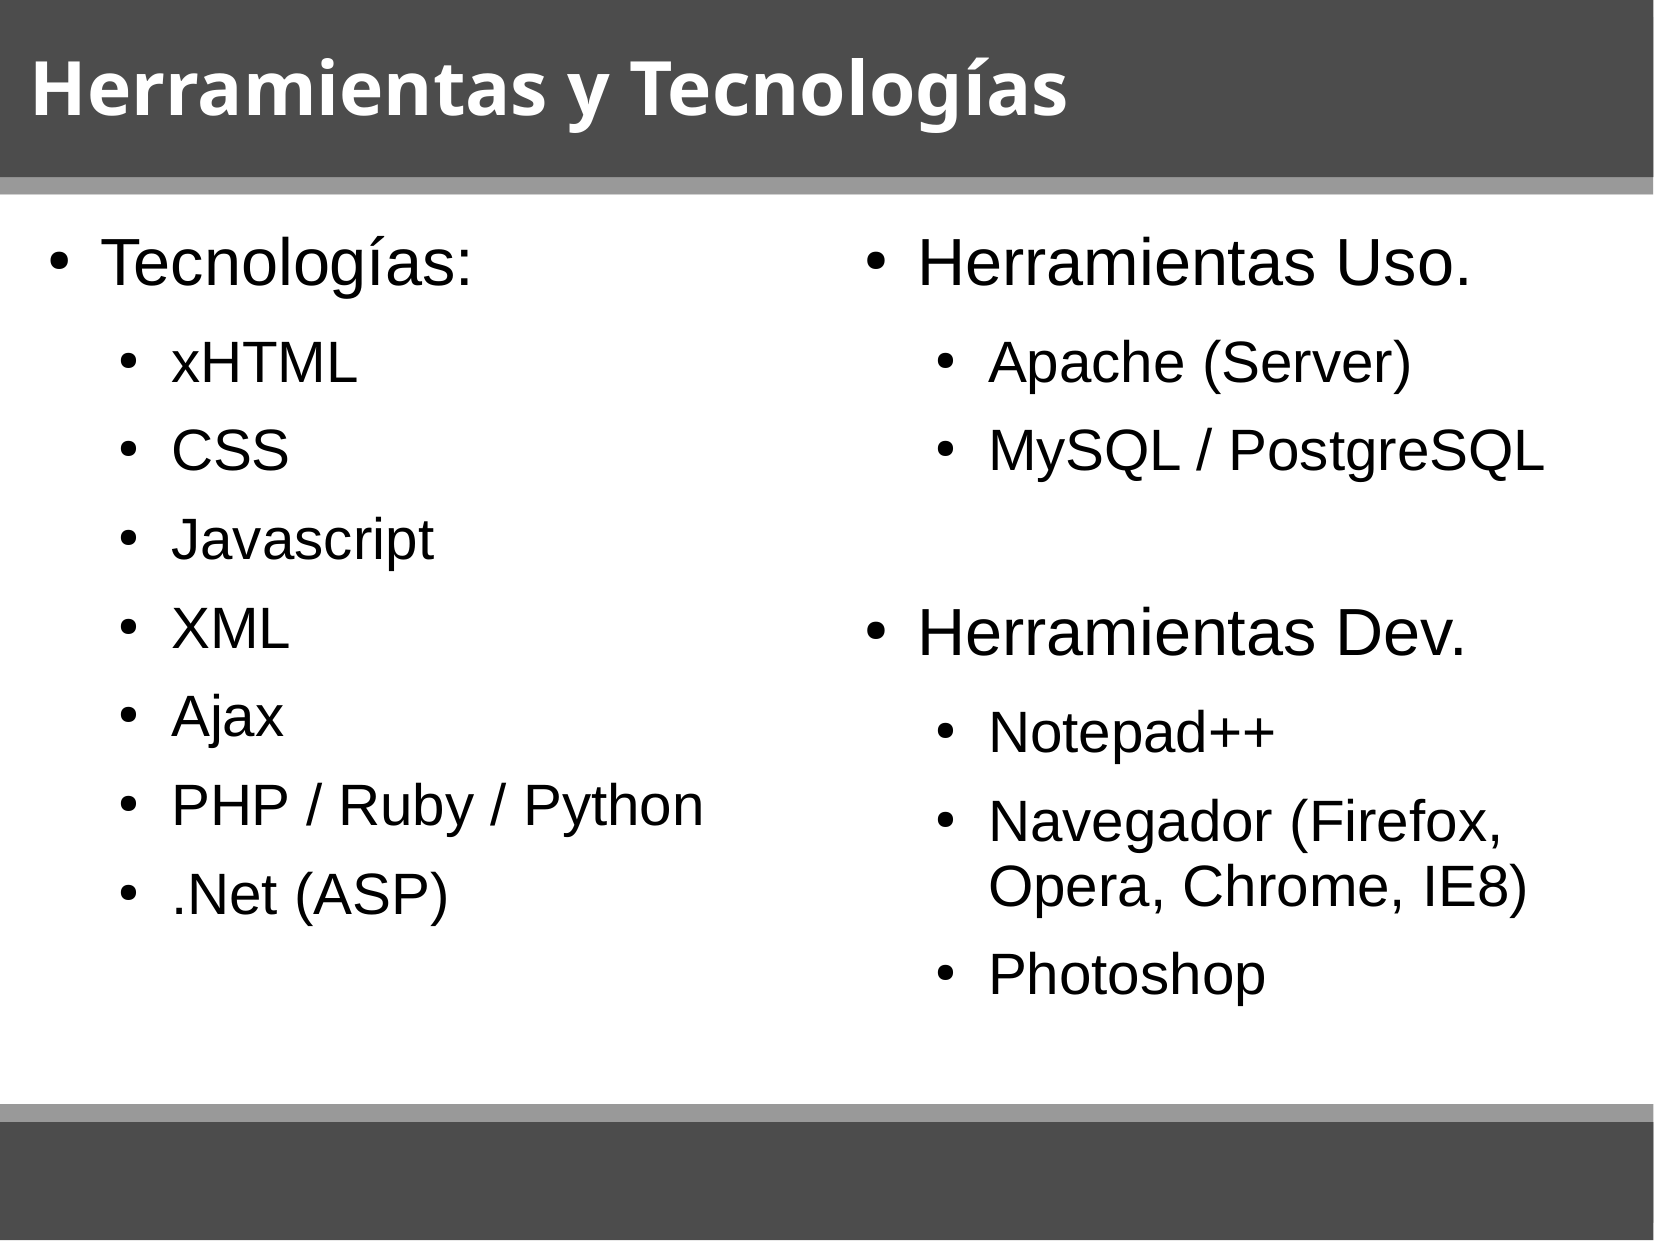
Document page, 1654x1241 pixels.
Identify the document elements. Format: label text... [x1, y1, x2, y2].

list Tecnologías: xHTML CSS Javascript XML Ajax PHP / Ruby / Python .Net (ASP) [29, 225, 808, 1044]
list Herramientas Uso. Apache (Server) MySQL / PostgreSQL Herramientas Dev. Notepad++ Navegador (Firefox, Opera, Chrome, IE8) Photoshop [846, 225, 1625, 1044]
title Herramientas y Tecnologías [29, 8, 1654, 166]
